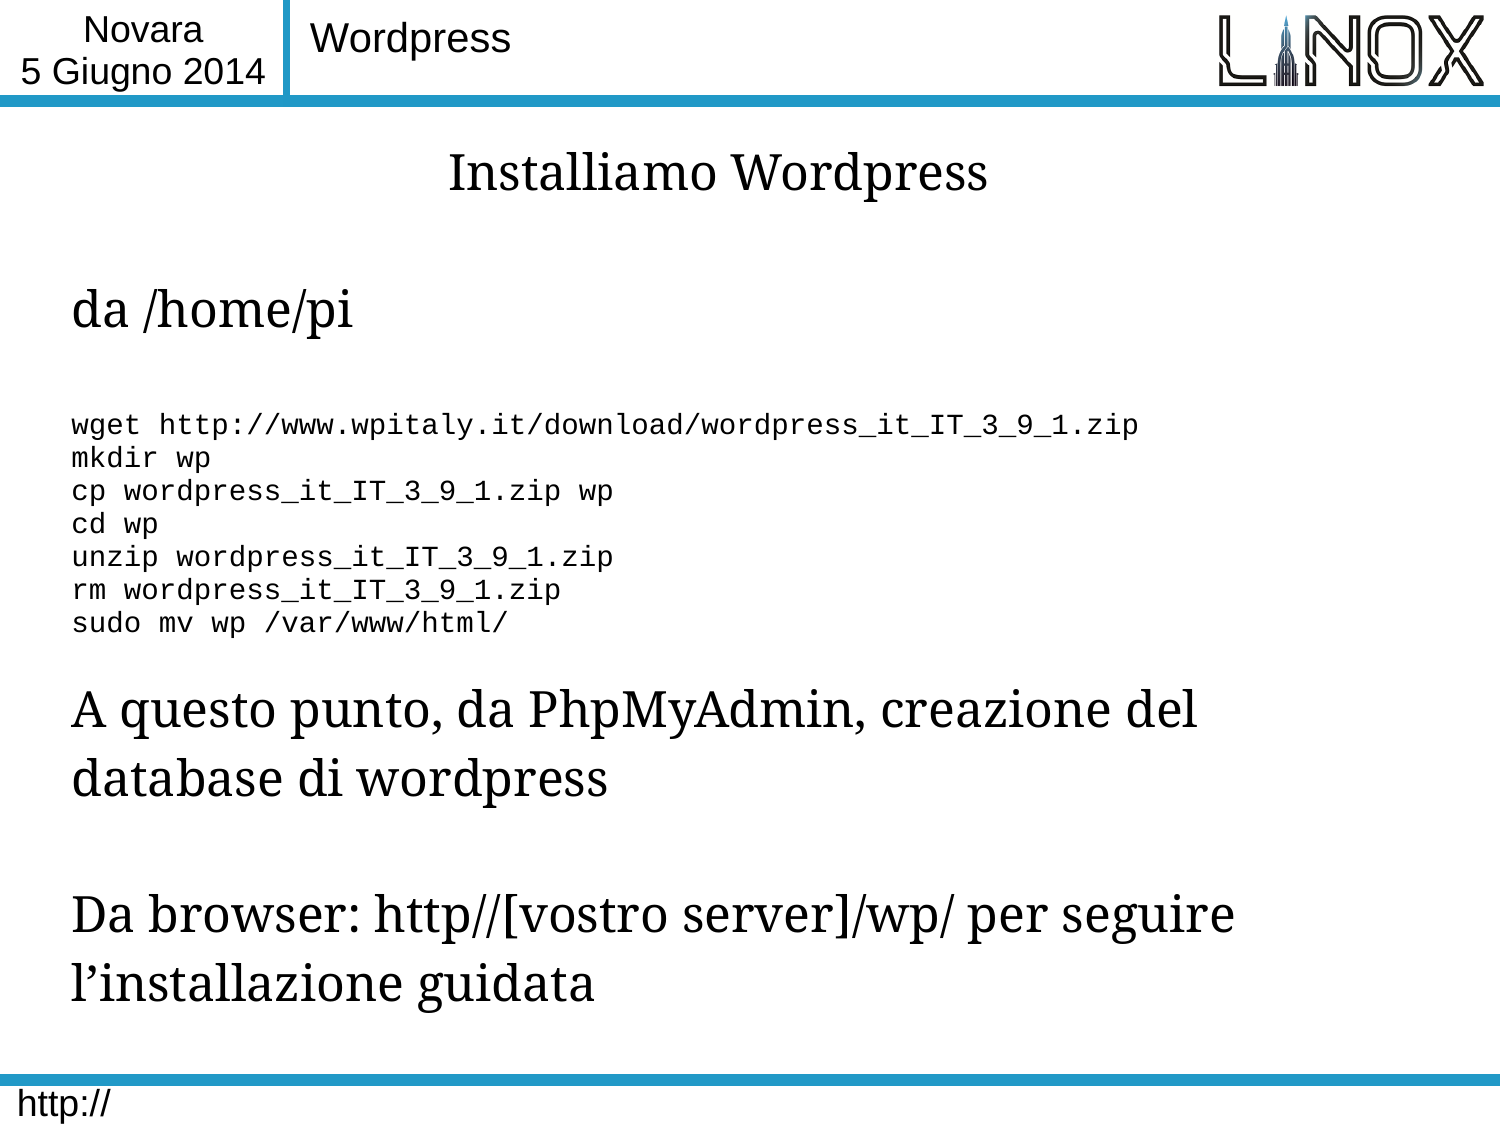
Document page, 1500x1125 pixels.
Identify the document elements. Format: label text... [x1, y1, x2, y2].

text_box Installiamo Wordpress da /home/pi wget http://www.wpitaly.it/download/wordpress_it_IT_3_9_1.zip mkdir wp cp wordpress_it_IT_3_9_1.zip wp cd wp unzip wordpress_it_IT_3_9_1.zip rm wordpress_it_IT_3_9_1.zip sudo mv wp /var/www/html/ A questo punto, da PhpMyAdmin, creazione del database di wordpress Da browser: http//[vostro server]/wp/ per seguire l’installazione guidata [56, 129, 1382, 1016]
picture [0, 0, 1500, 107]
list Wordpress [295, 7, 1321, 83]
picture [0, 1074, 1500, 1086]
